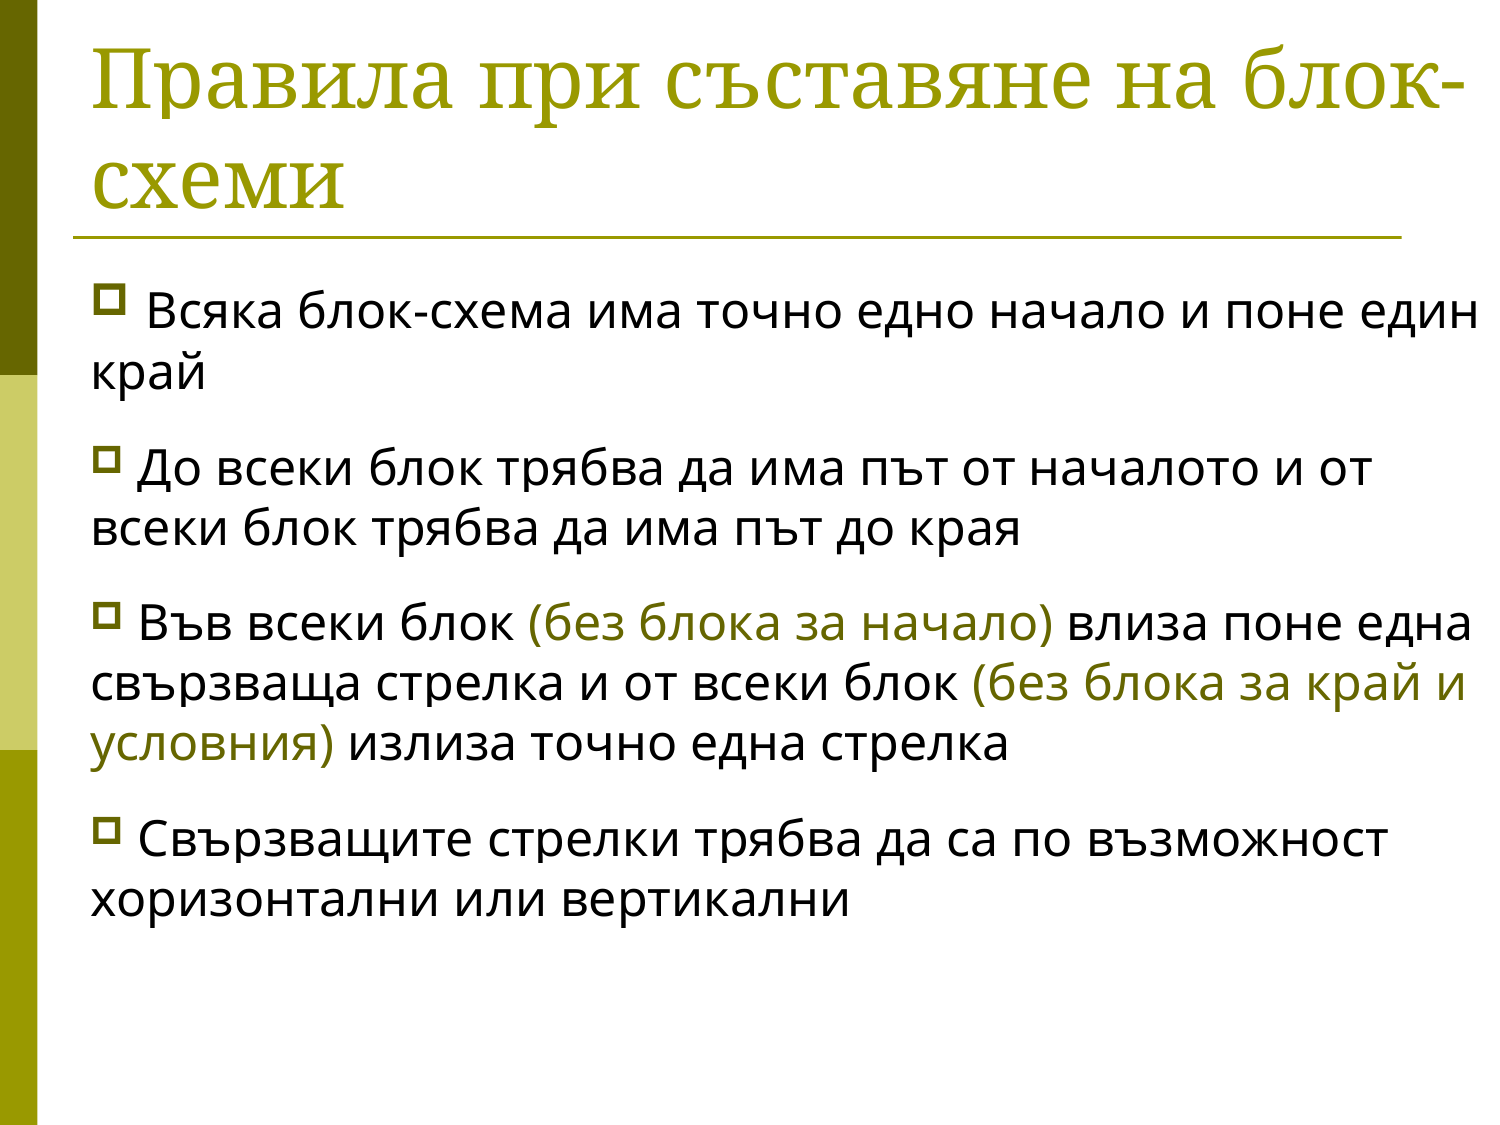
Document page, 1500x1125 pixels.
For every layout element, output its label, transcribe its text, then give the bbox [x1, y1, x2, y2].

title Правила при съставяне на блок-схеми [75, 0, 1500, 233]
list Всяка блок-схема има точно едно начало и поне един край До всеки блок трябва да има път от началото и от всеки блок трябва да има път до края Във всеки блок (без блока за начало) влиза поне една свързваща стрелка и от всеки блок (без блока за край и условния) излиза точно една стрелка Свързващите стрелки трябва да са по възможност хоризонтални или вертикални [75, 262, 1500, 1063]
